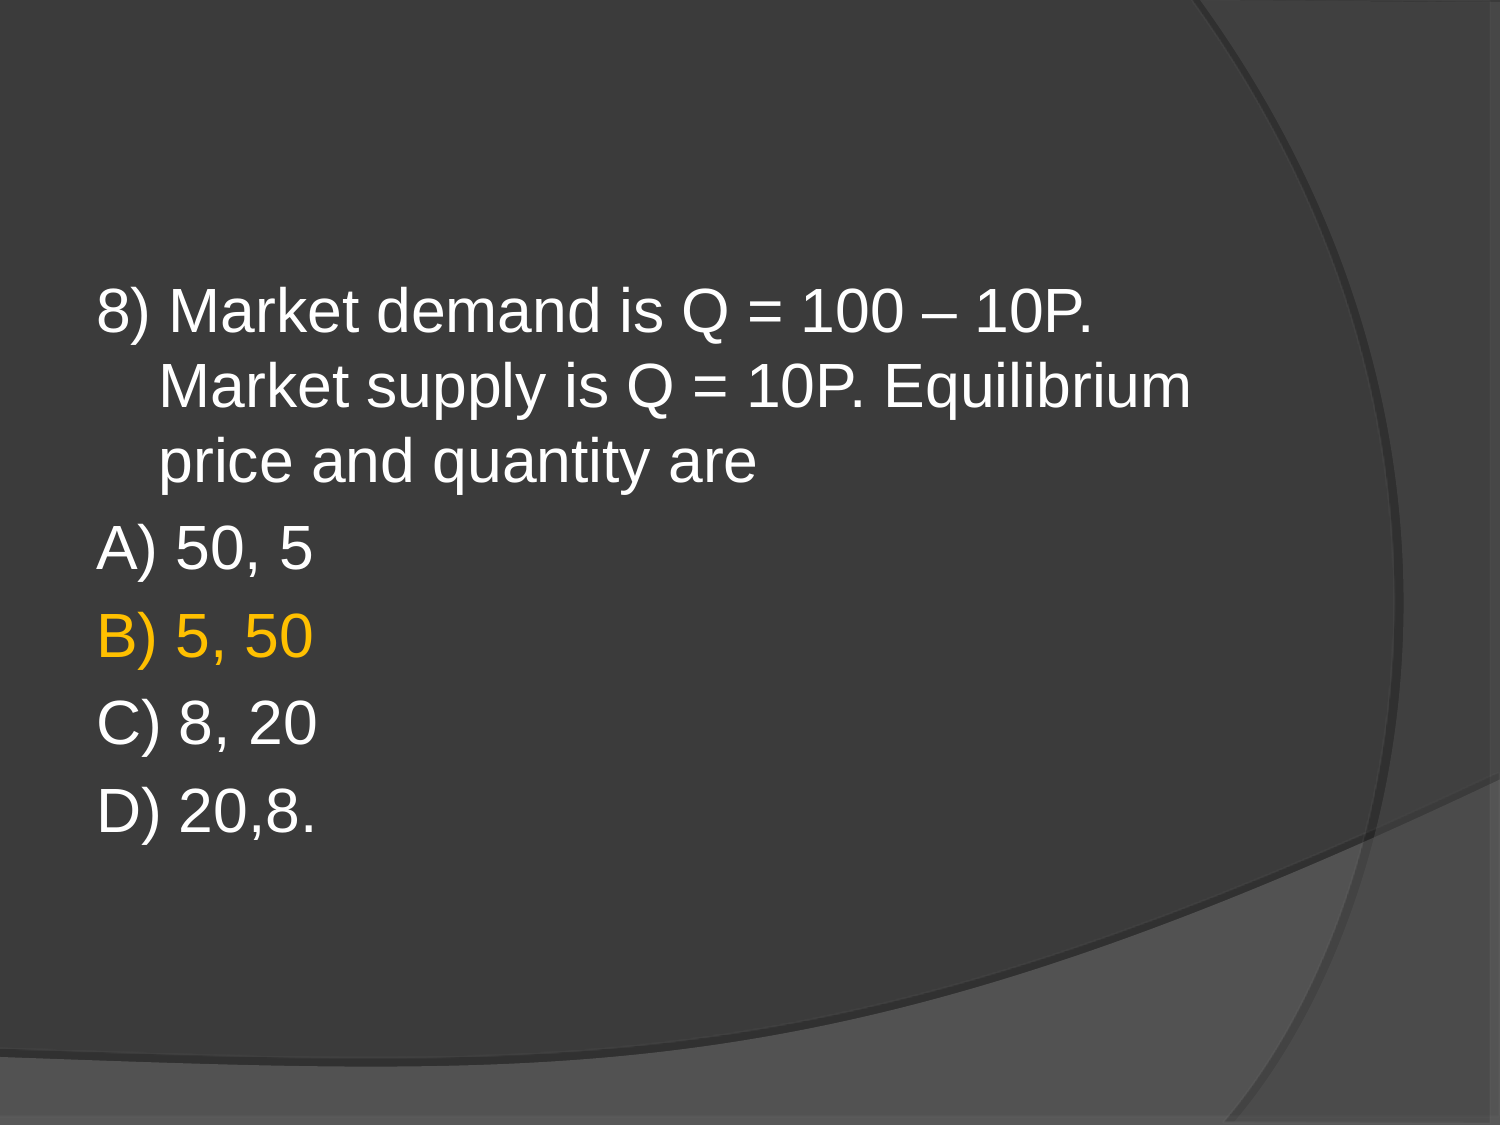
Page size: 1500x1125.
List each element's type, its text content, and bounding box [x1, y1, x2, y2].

list 8) Market demand is Q = 100 – 10P. Market supply is Q = 10P. Equilibrium price and quantity are A) 50, 5 B) 5, 50 C) 8, 20 D) 20,8. [75, 262, 1300, 1005]
